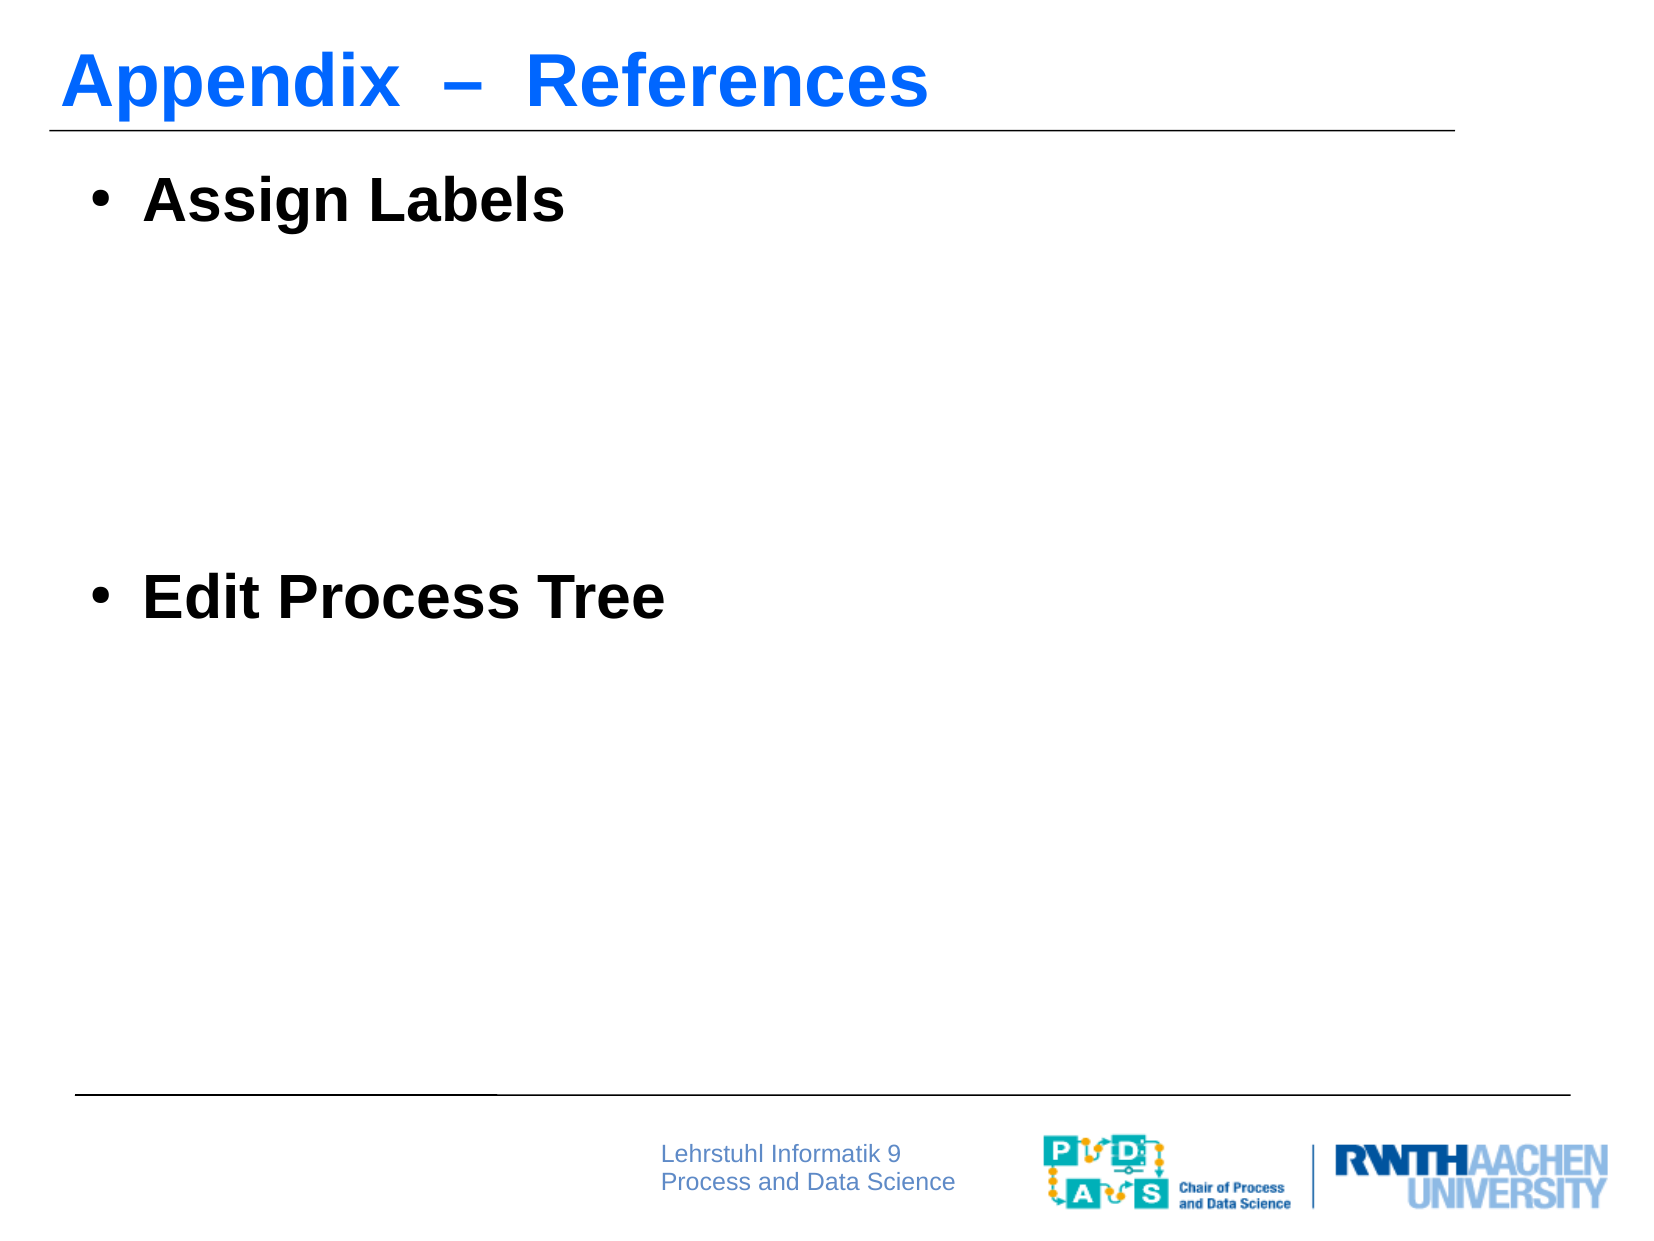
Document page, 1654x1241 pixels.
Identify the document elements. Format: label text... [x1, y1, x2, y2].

title Appendix – References [60, 30, 1549, 131]
picture [1005, 1090, 1647, 1241]
list Assign Labels Edit Process Tree [71, 165, 1561, 1021]
